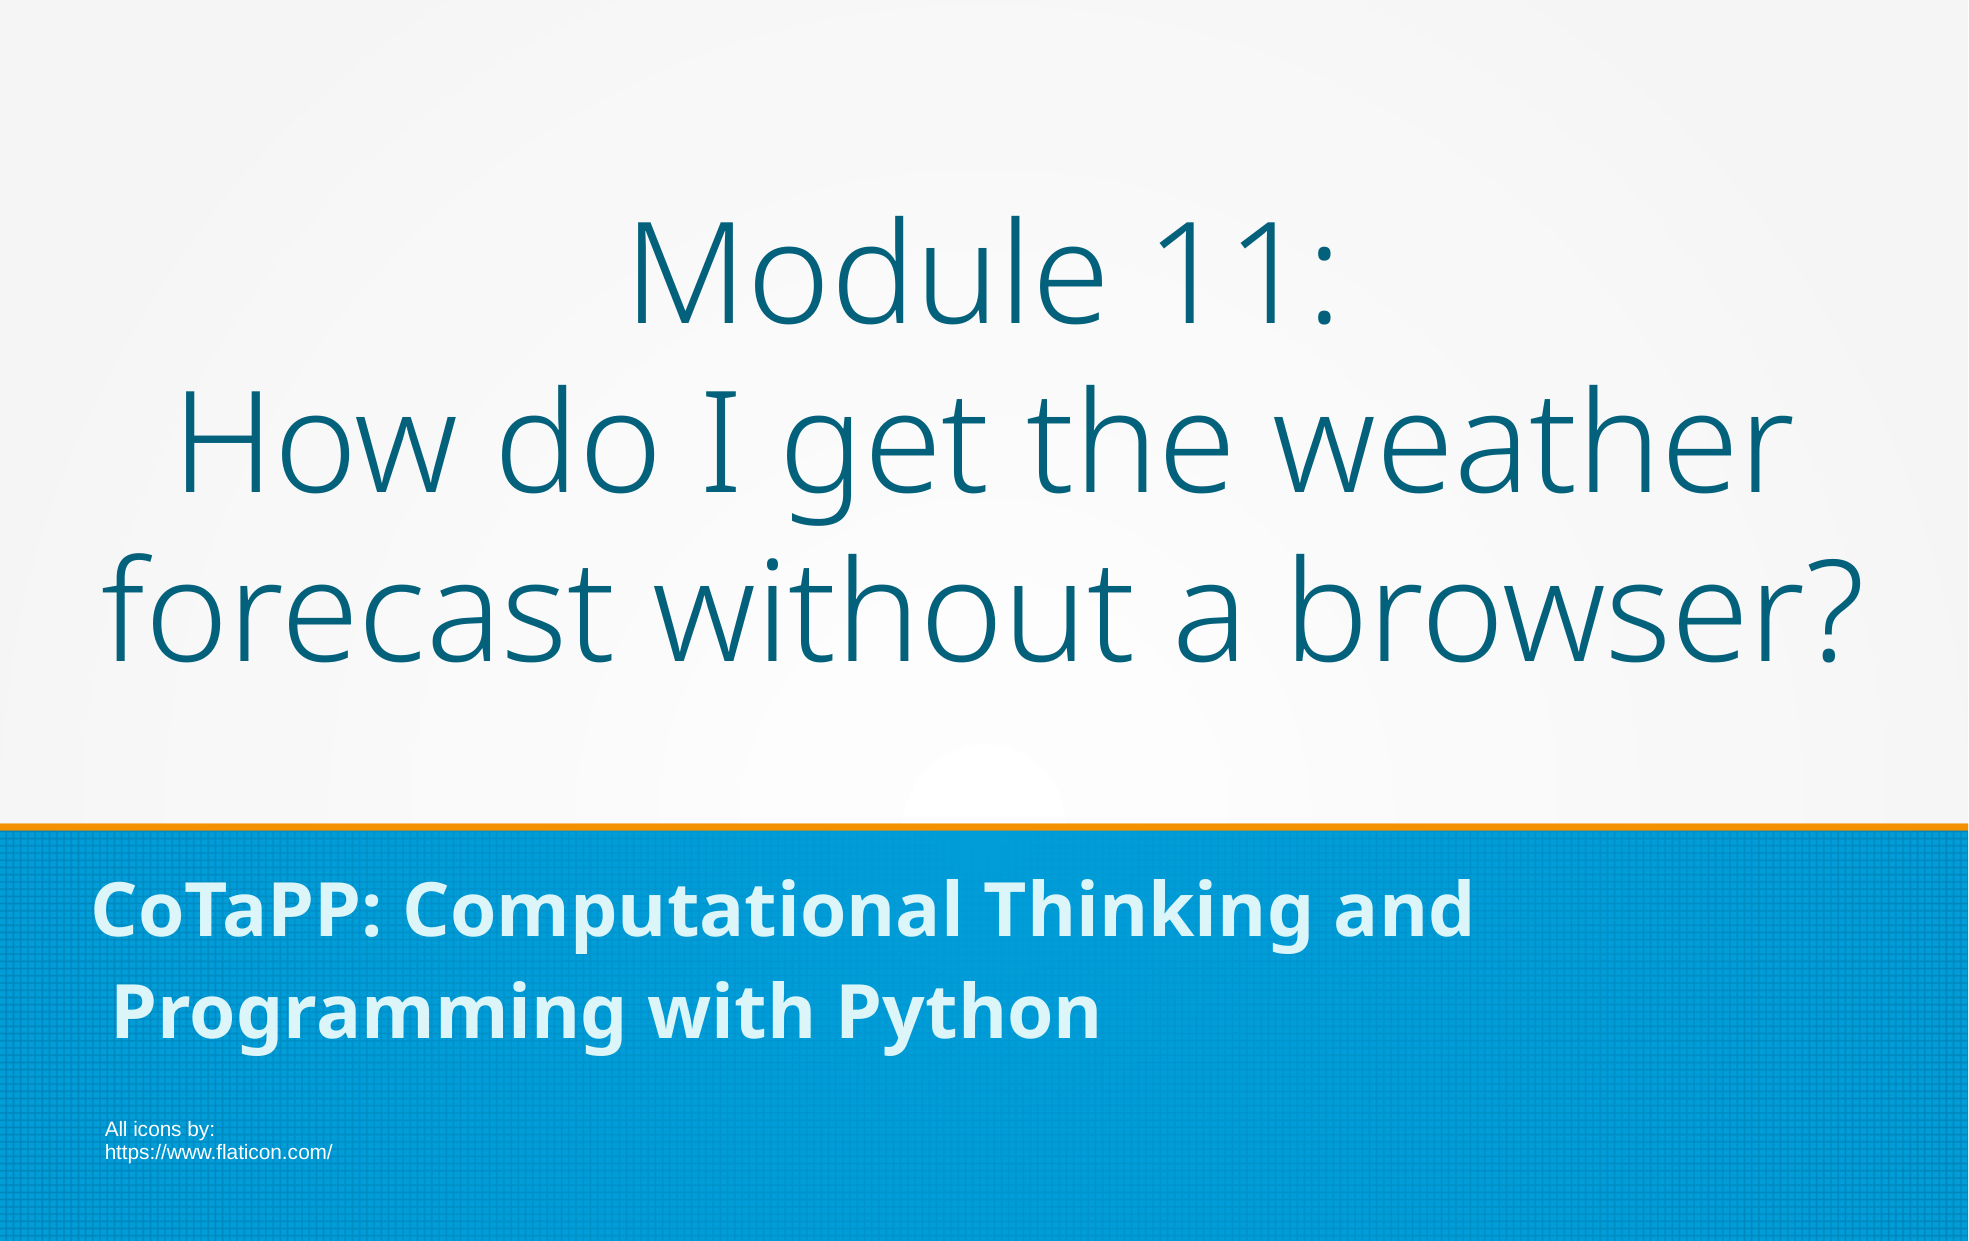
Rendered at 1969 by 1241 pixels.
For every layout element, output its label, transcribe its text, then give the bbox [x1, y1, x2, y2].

picture [0, 0, 1969, 830]
text_box All icons by: https://www.flaticon.com/ [90, 1110, 348, 1172]
subtitle CoTaPP: Computational Thinking and Programming with Python [90, 855, 1654, 1063]
title Module 11: How do I get the weather forecast without a browser? [98, 49, 1870, 691]
